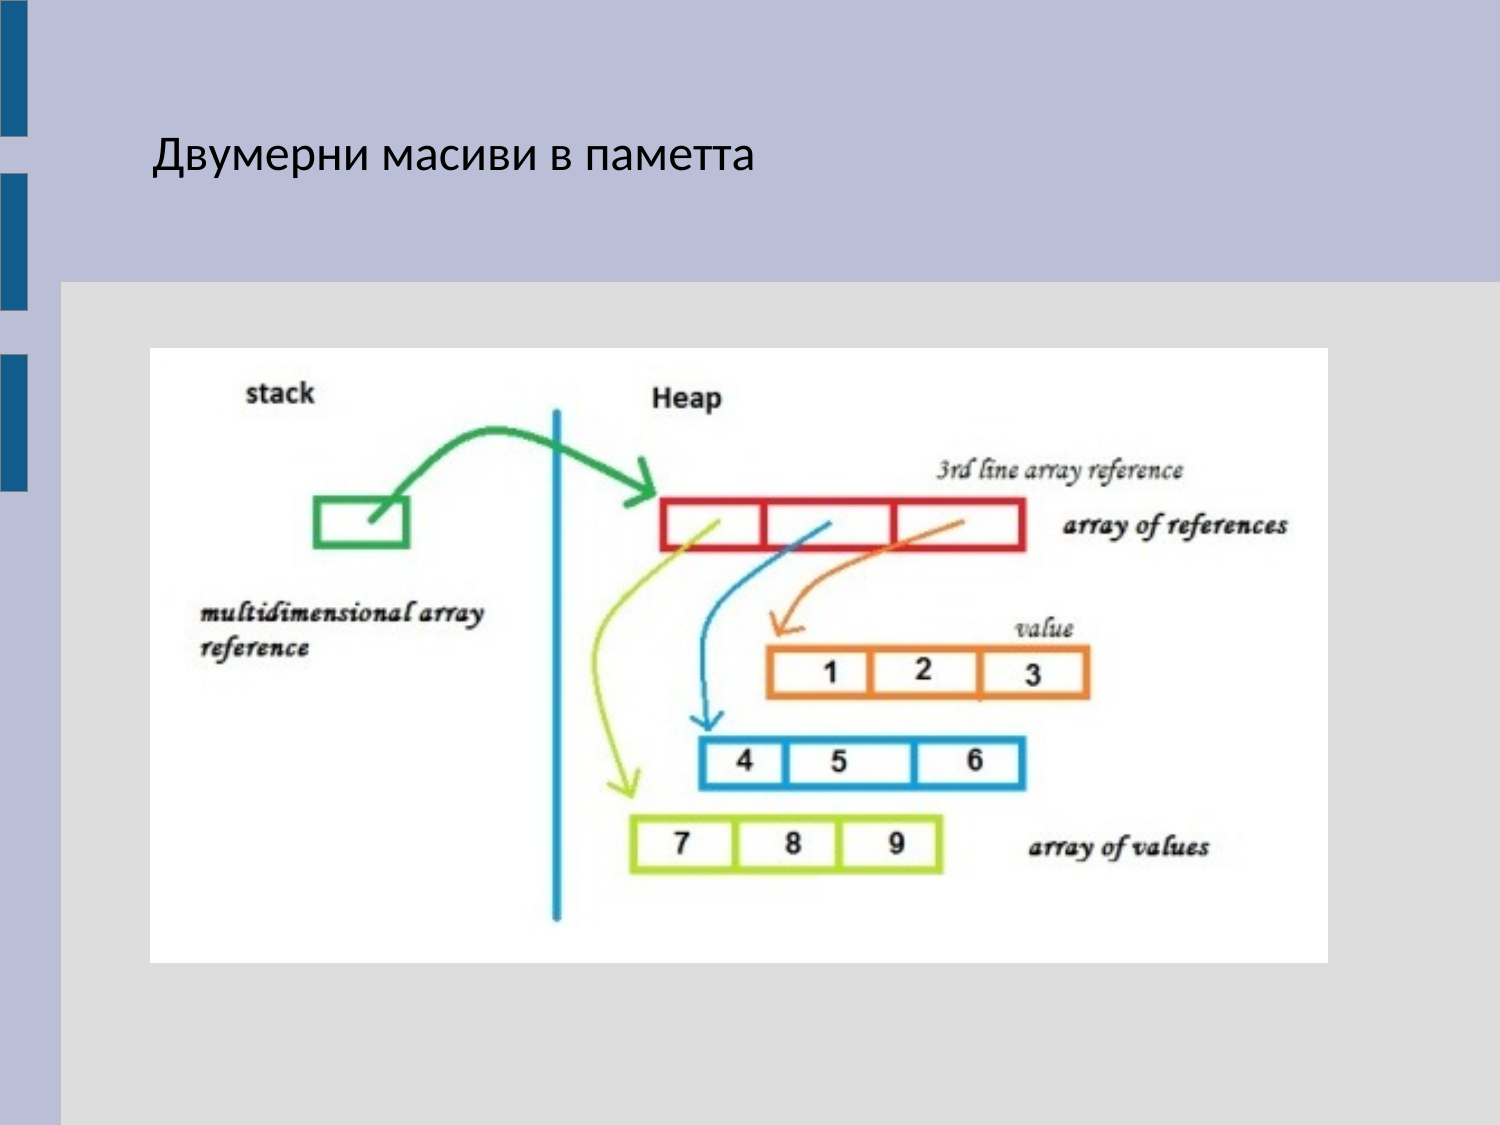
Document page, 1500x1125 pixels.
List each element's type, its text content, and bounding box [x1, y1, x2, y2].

title Двумерни масиви в паметта [137, 112, 1488, 300]
picture [150, 348, 1328, 963]
